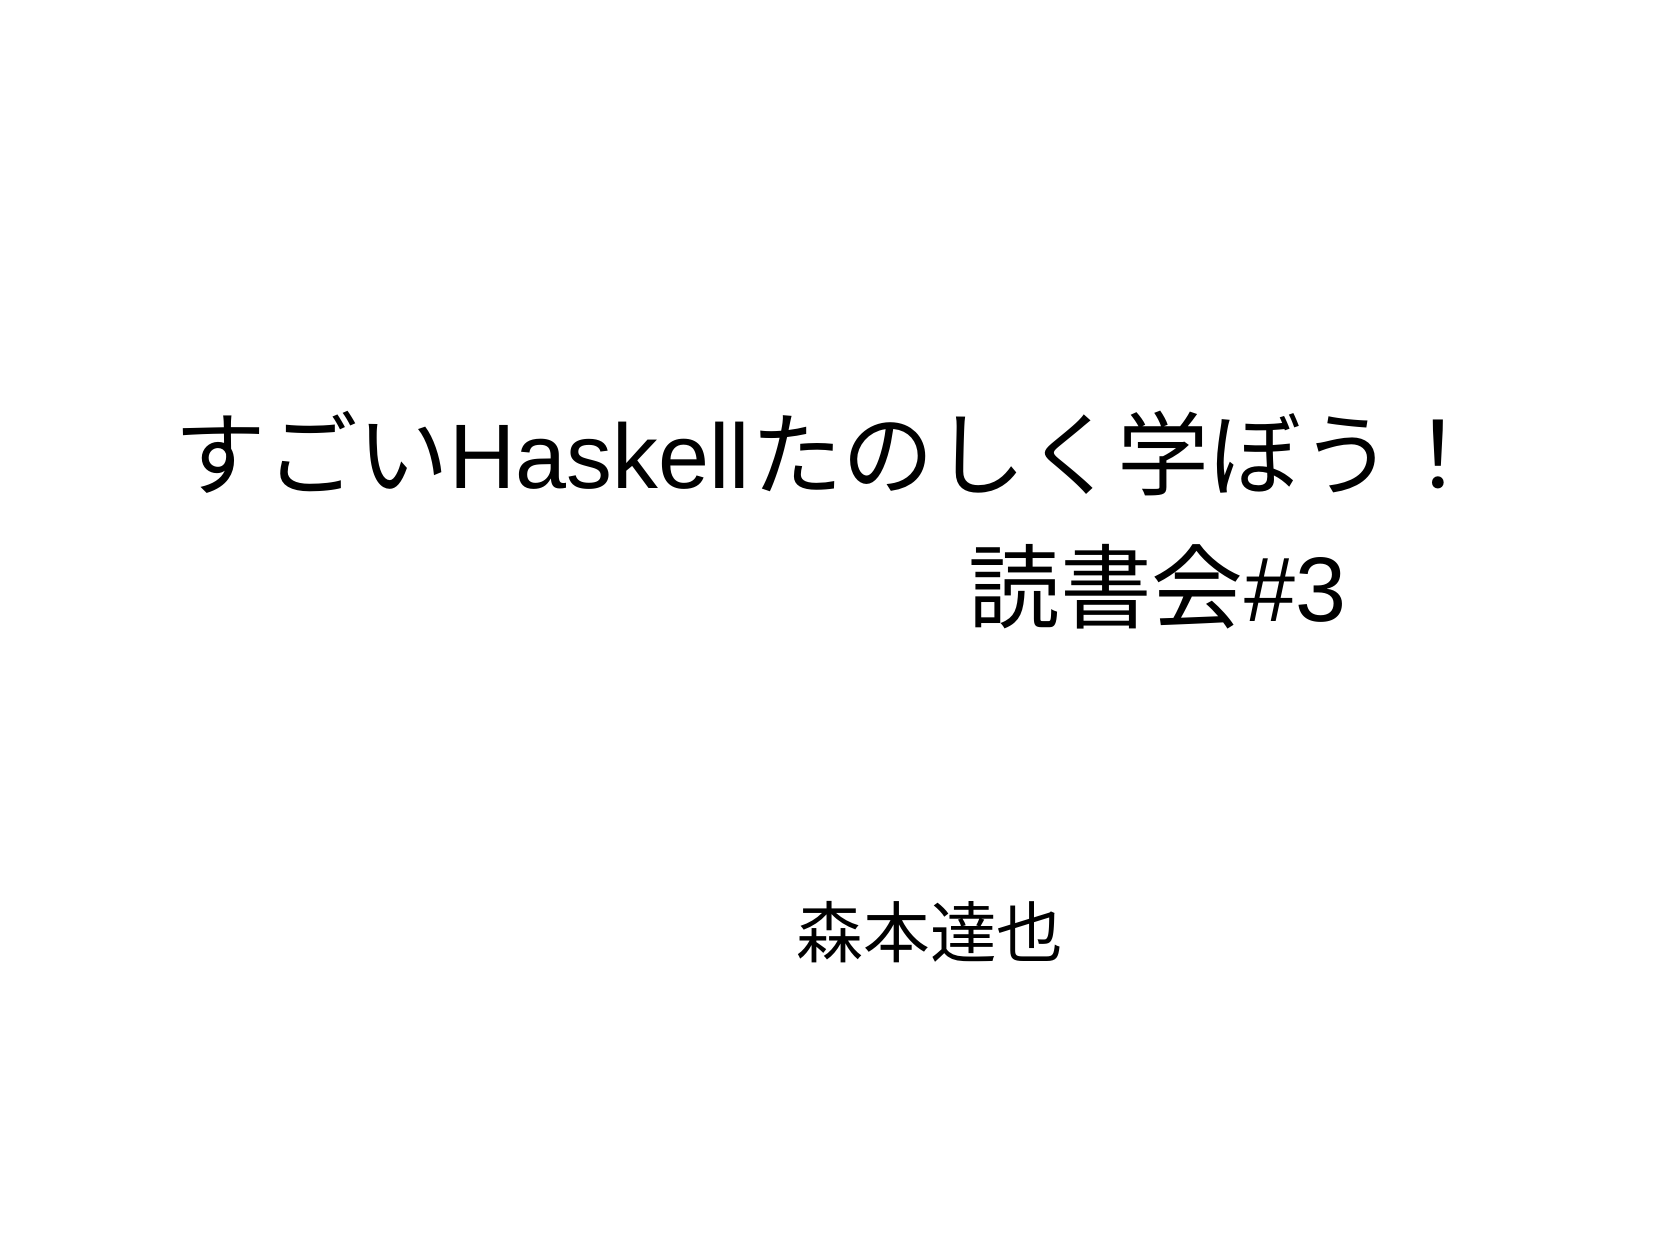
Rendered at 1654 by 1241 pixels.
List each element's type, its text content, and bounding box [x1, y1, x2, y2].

title すごいHaskellたのしく学ぼう！ 読書会#3 [135, 412, 1524, 618]
subtitle 森本達也 [265, 838, 1595, 1019]
